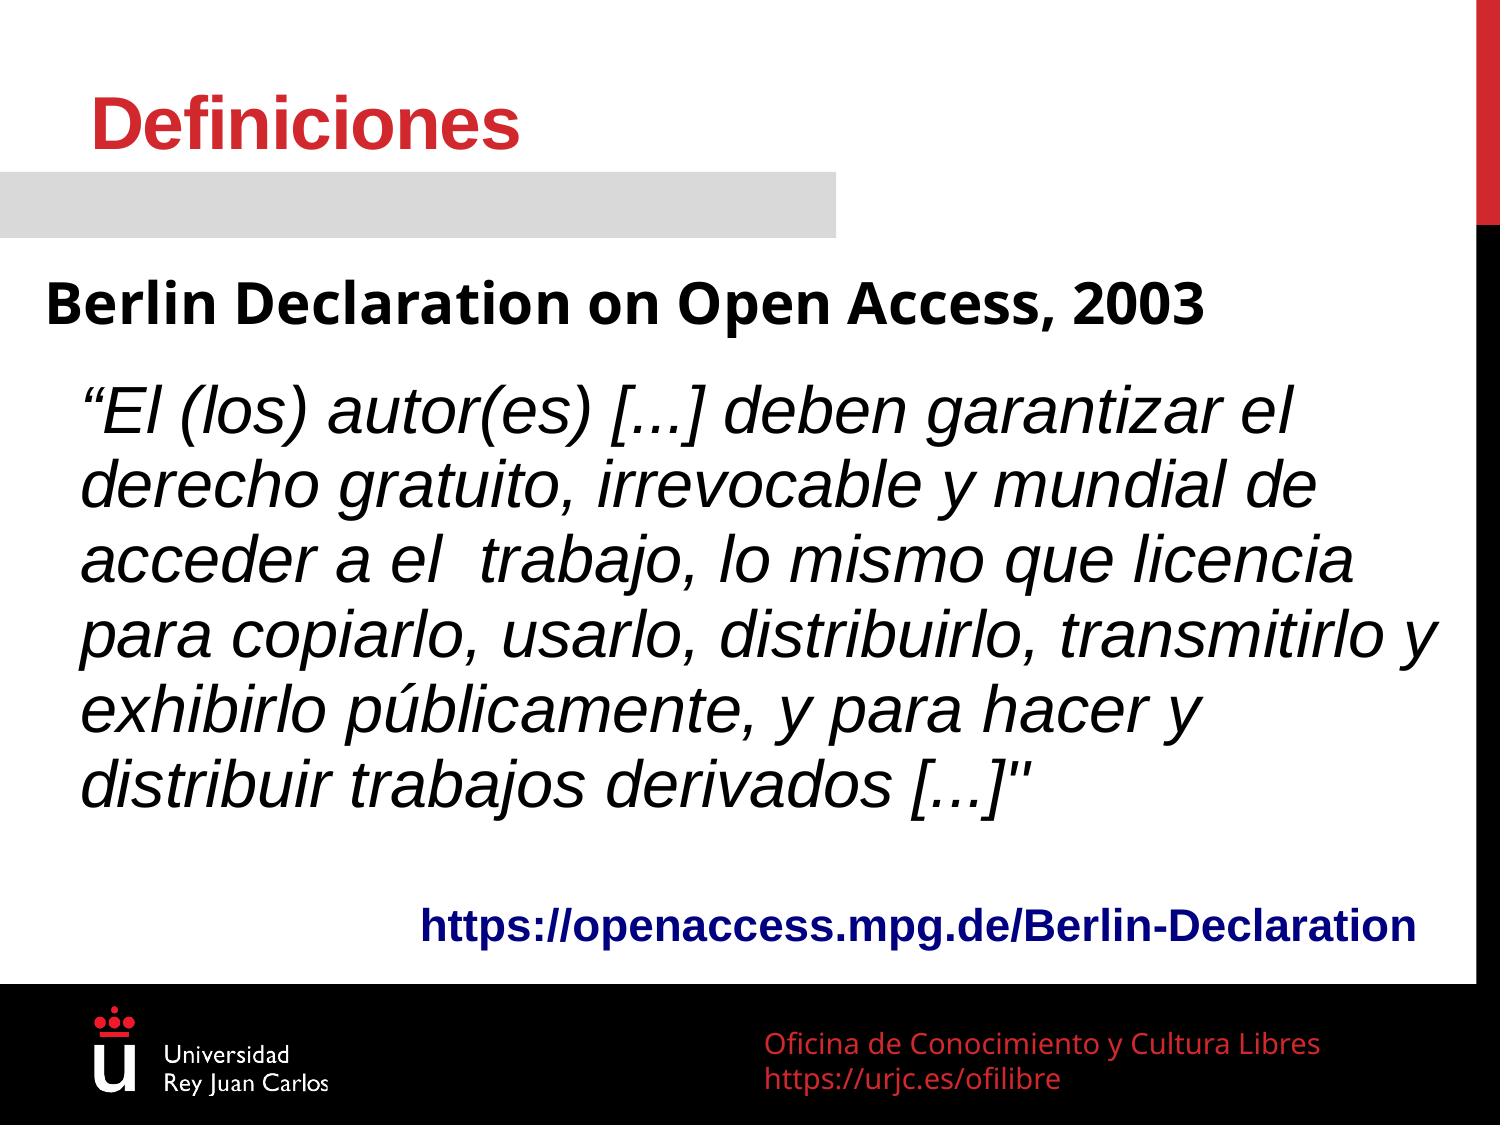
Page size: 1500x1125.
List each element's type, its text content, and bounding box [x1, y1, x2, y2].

text_box https://openaccess.mpg.de/Berlin-Declaration [405, 892, 1441, 961]
text_box [0, 984, 1500, 1125]
text_box “El (los) autor(es) [...] deben garantizar el derecho gratuito, irrevocable y mundial de acceder a el trabajo, lo mismo que licencia para copiarlo, usarlo, distribuirlo, transmitirlo y exhibirlo públicamente, y para hacer y distribuir trabajos derivados [...]'' [65, 365, 1461, 829]
picture [94, 1006, 328, 1096]
text_box [0, 171, 837, 238]
text_box Definiciones [0, 24, 1326, 172]
title [75, 172, 1026, 250]
text_box Berlin Declaration on Open Access, 2003 [30, 254, 1456, 406]
text_box Oficina de Conocimiento y Cultura Libres https://urjc.es/ofilibre [748, 1017, 1500, 1125]
